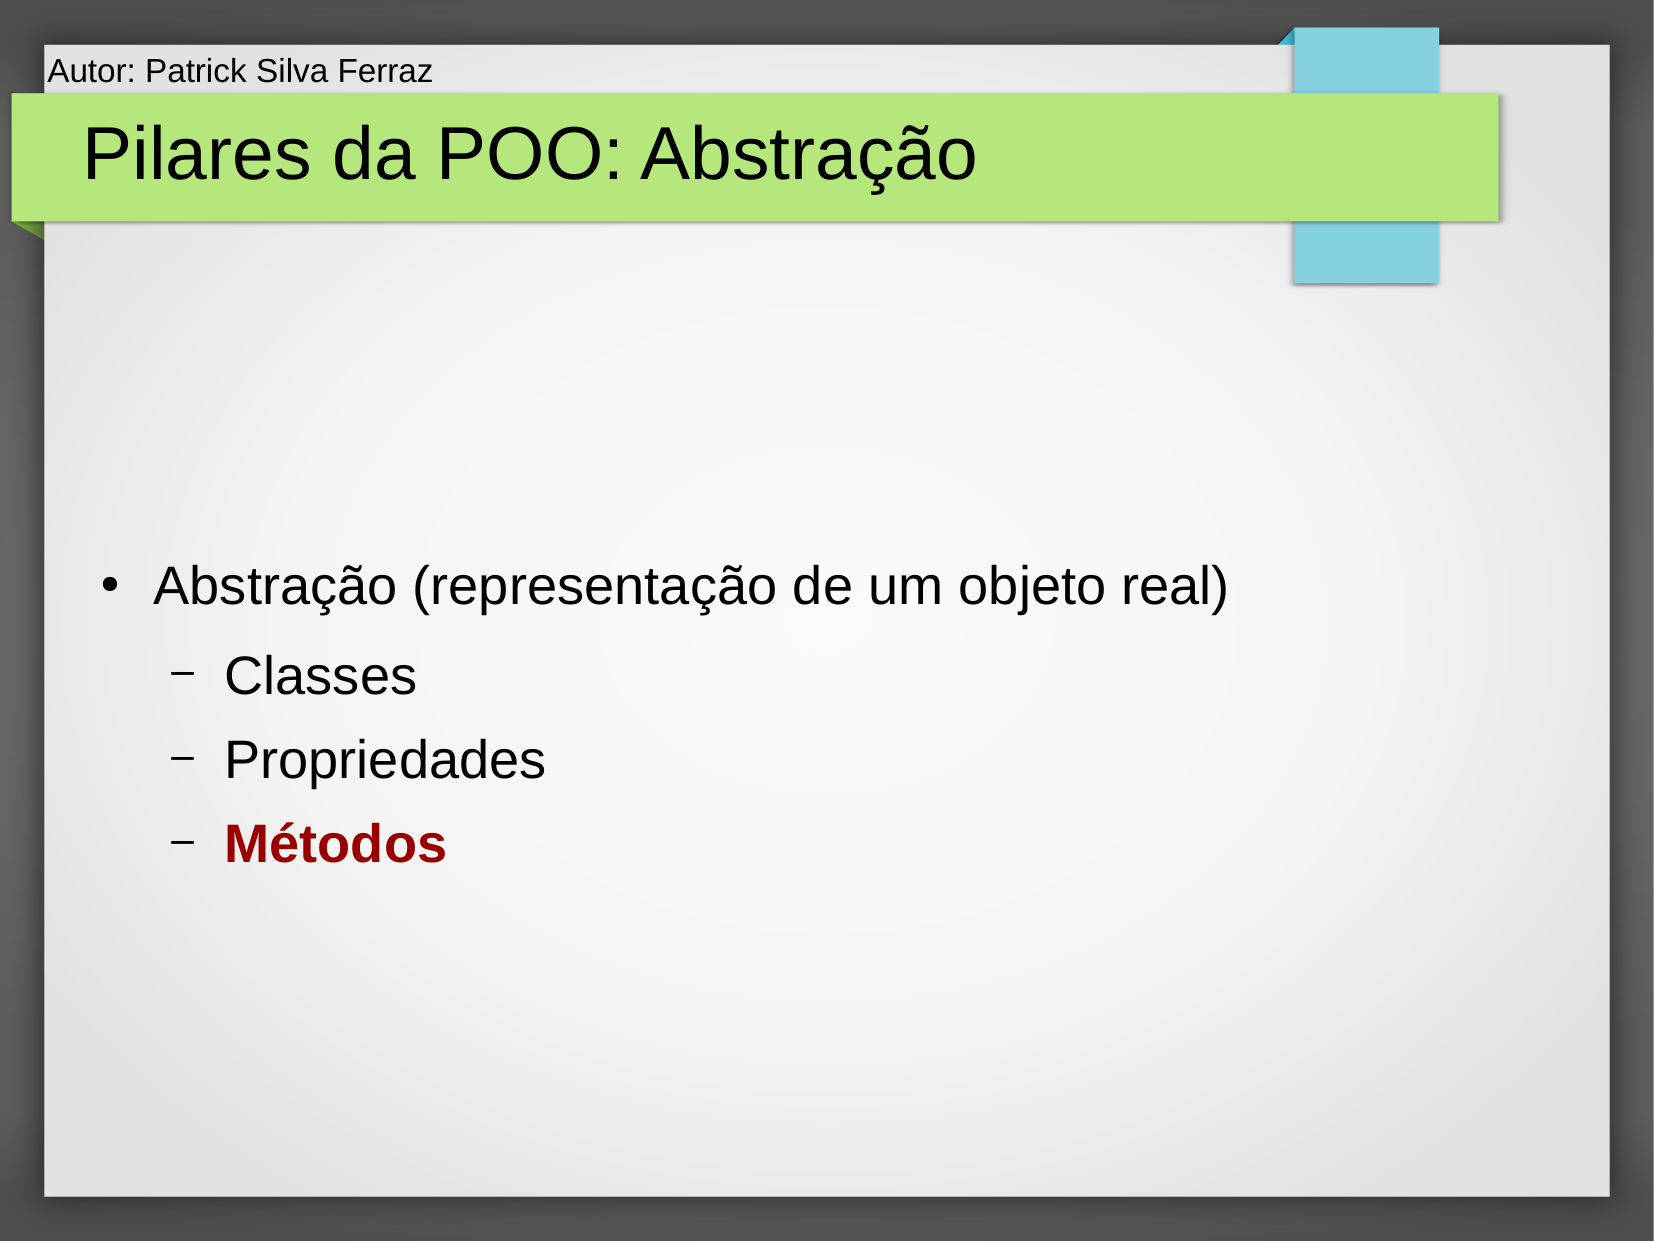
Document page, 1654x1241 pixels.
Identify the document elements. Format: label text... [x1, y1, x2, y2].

title Pilares da POO: Abstração [82, 94, 1264, 213]
list Abstração (representação de um objeto real) Classes Propriedades Métodos [82, 295, 1571, 1134]
picture [0, 0, 1654, 1241]
text_box Autor: Patrick Silva Ferraz [47, 47, 876, 95]
